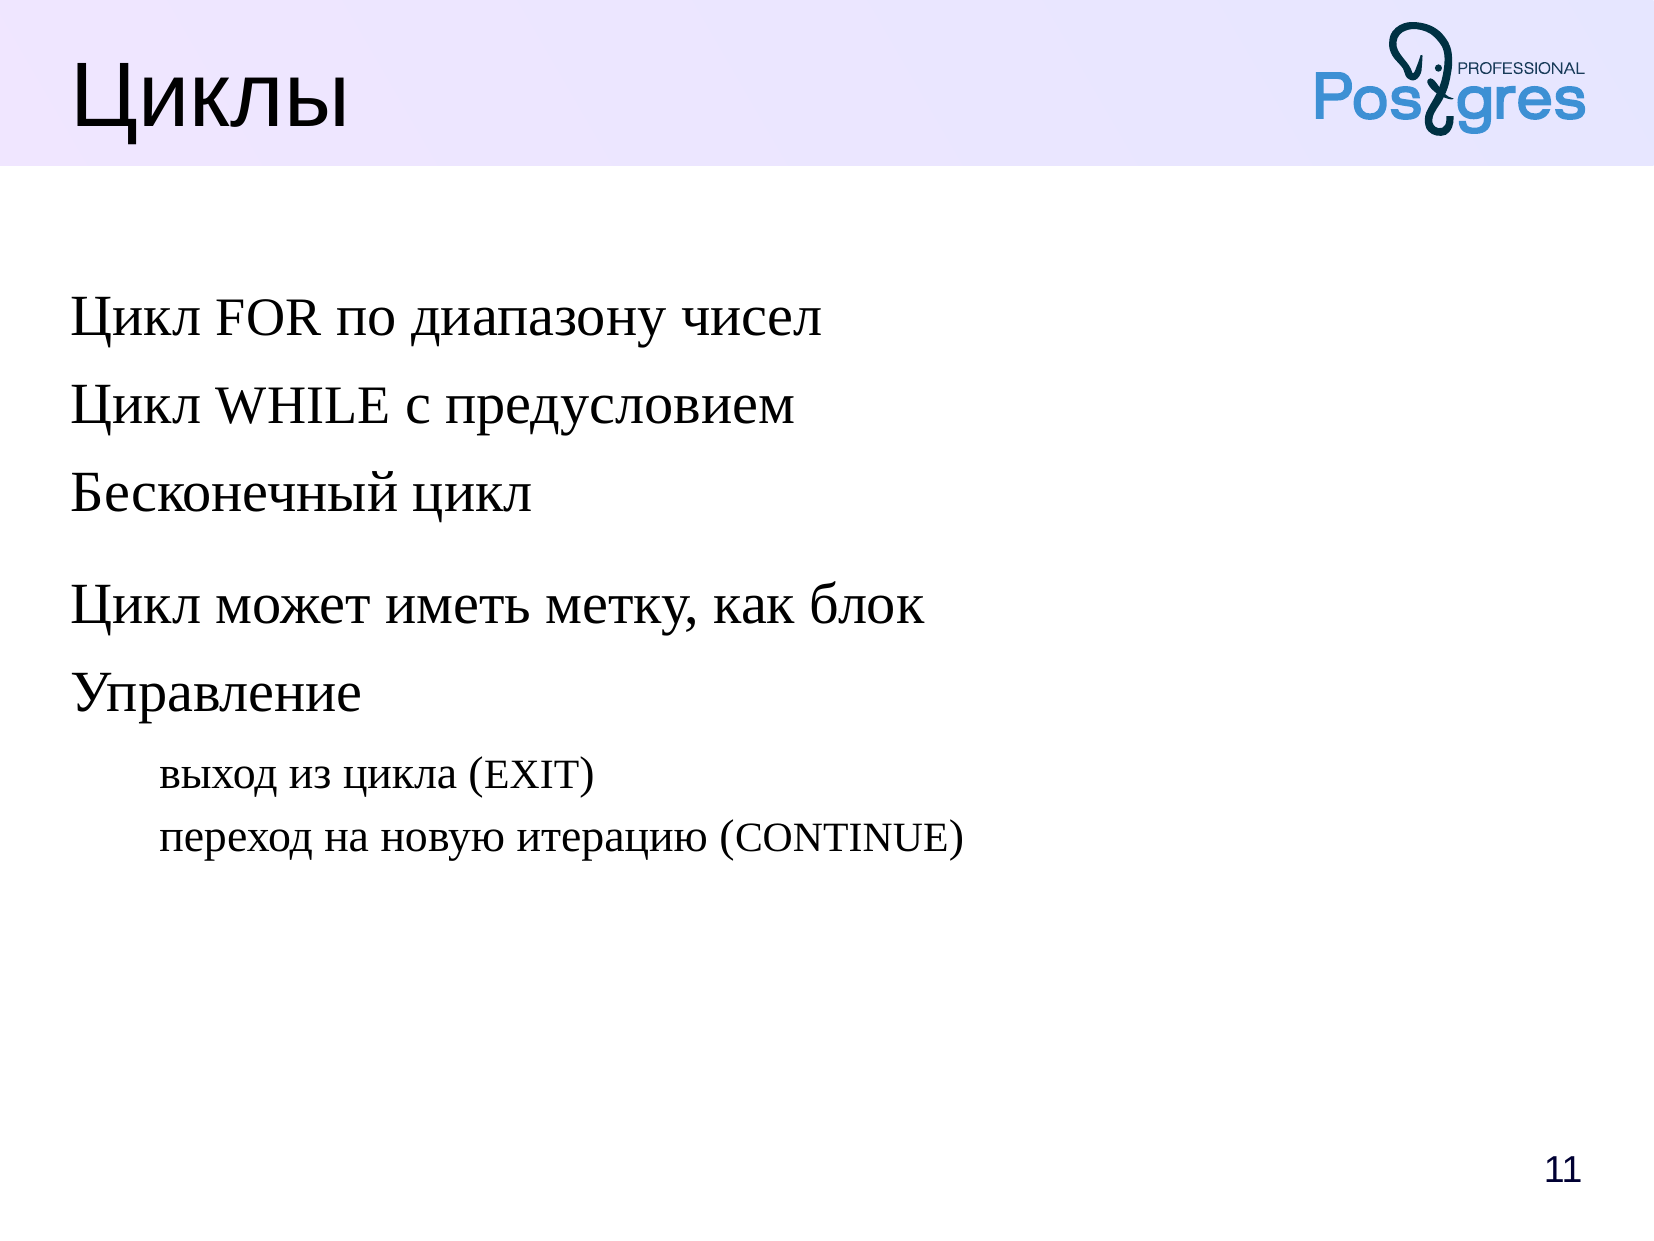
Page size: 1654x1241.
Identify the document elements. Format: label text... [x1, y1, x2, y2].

list Цикл FOR по диапазону чисел Цикл WHILE с предусловием Бесконечный цикл Цикл может иметь метку, как блок Управление выход из цикла (EXIT) переход на новую итерацию (CONTINUE) [70, 283, 1583, 1141]
title Циклы [70, 43, 1241, 147]
